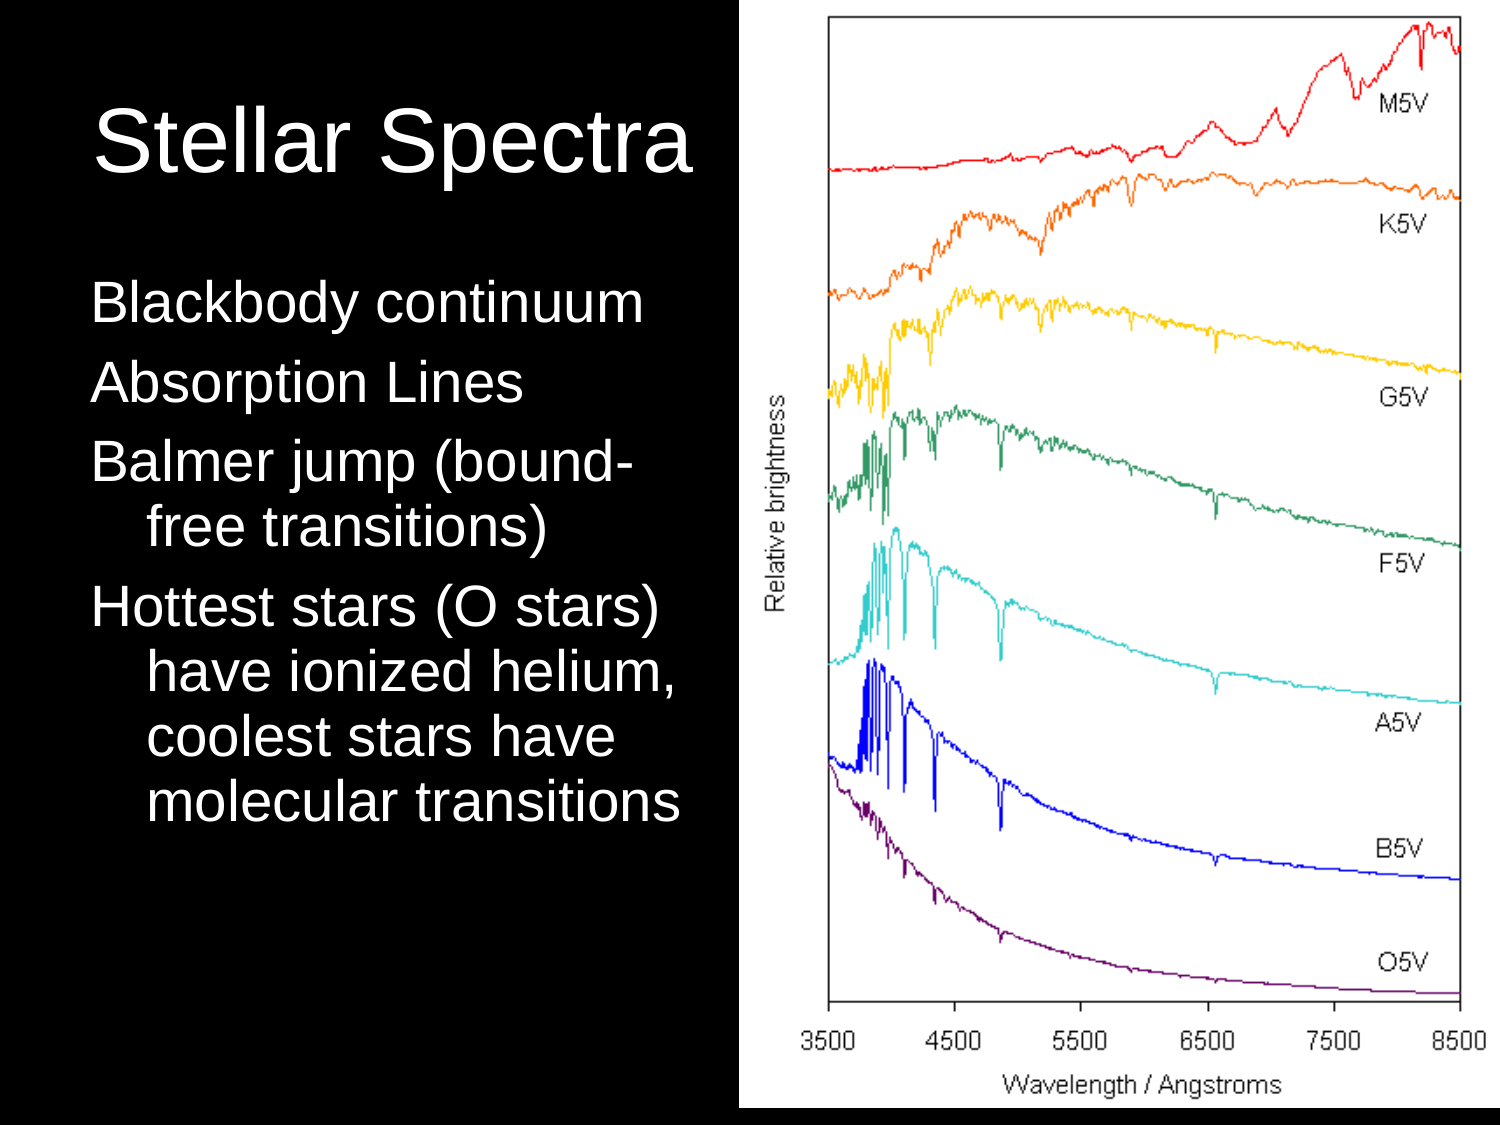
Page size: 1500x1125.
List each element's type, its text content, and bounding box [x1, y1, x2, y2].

list Blackbody continuum Absorption Lines Balmer jump (bound-free transitions) Hottest stars (O stars) have ionized helium, coolest stars have molecular transitions [75, 262, 738, 1006]
title Stellar Spectra [74, 45, 713, 238]
picture [739, 0, 1500, 1110]
